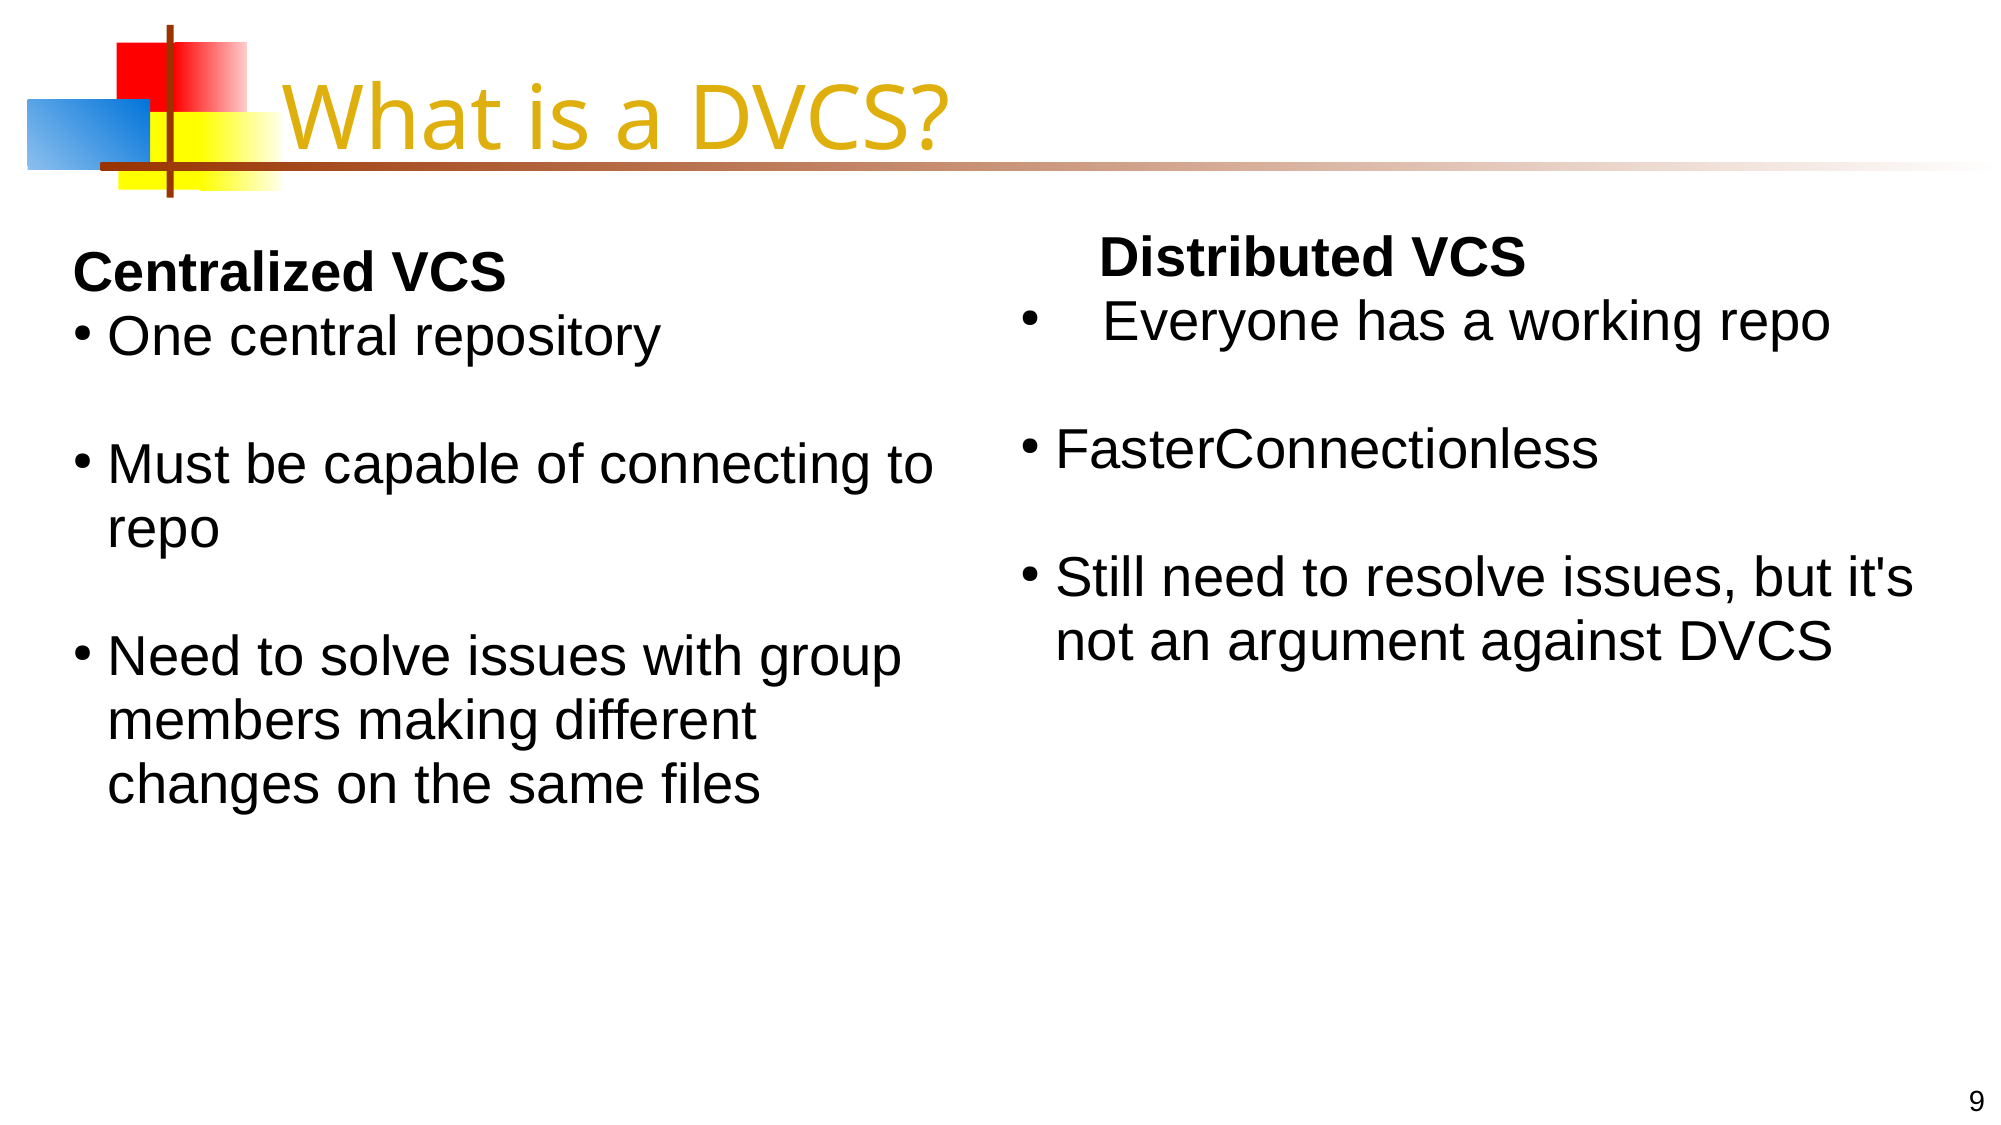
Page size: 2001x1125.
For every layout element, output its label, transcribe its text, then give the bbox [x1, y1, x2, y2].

text_box <number> [1583, 1049, 2000, 1125]
list Distributed VCS Everyone has a working repo FasterConnectionless Still need to resolve issues, but it's not an argument against DVCS﻿ [1020, 224, 1923, 1035]
list Centralized VCS One central repository Must be capable of connecting to repo Need to solve issues with group members making different changes on the same files [72, 239, 946, 1050]
title What is a DVCS? [266, 37, 1972, 175]
